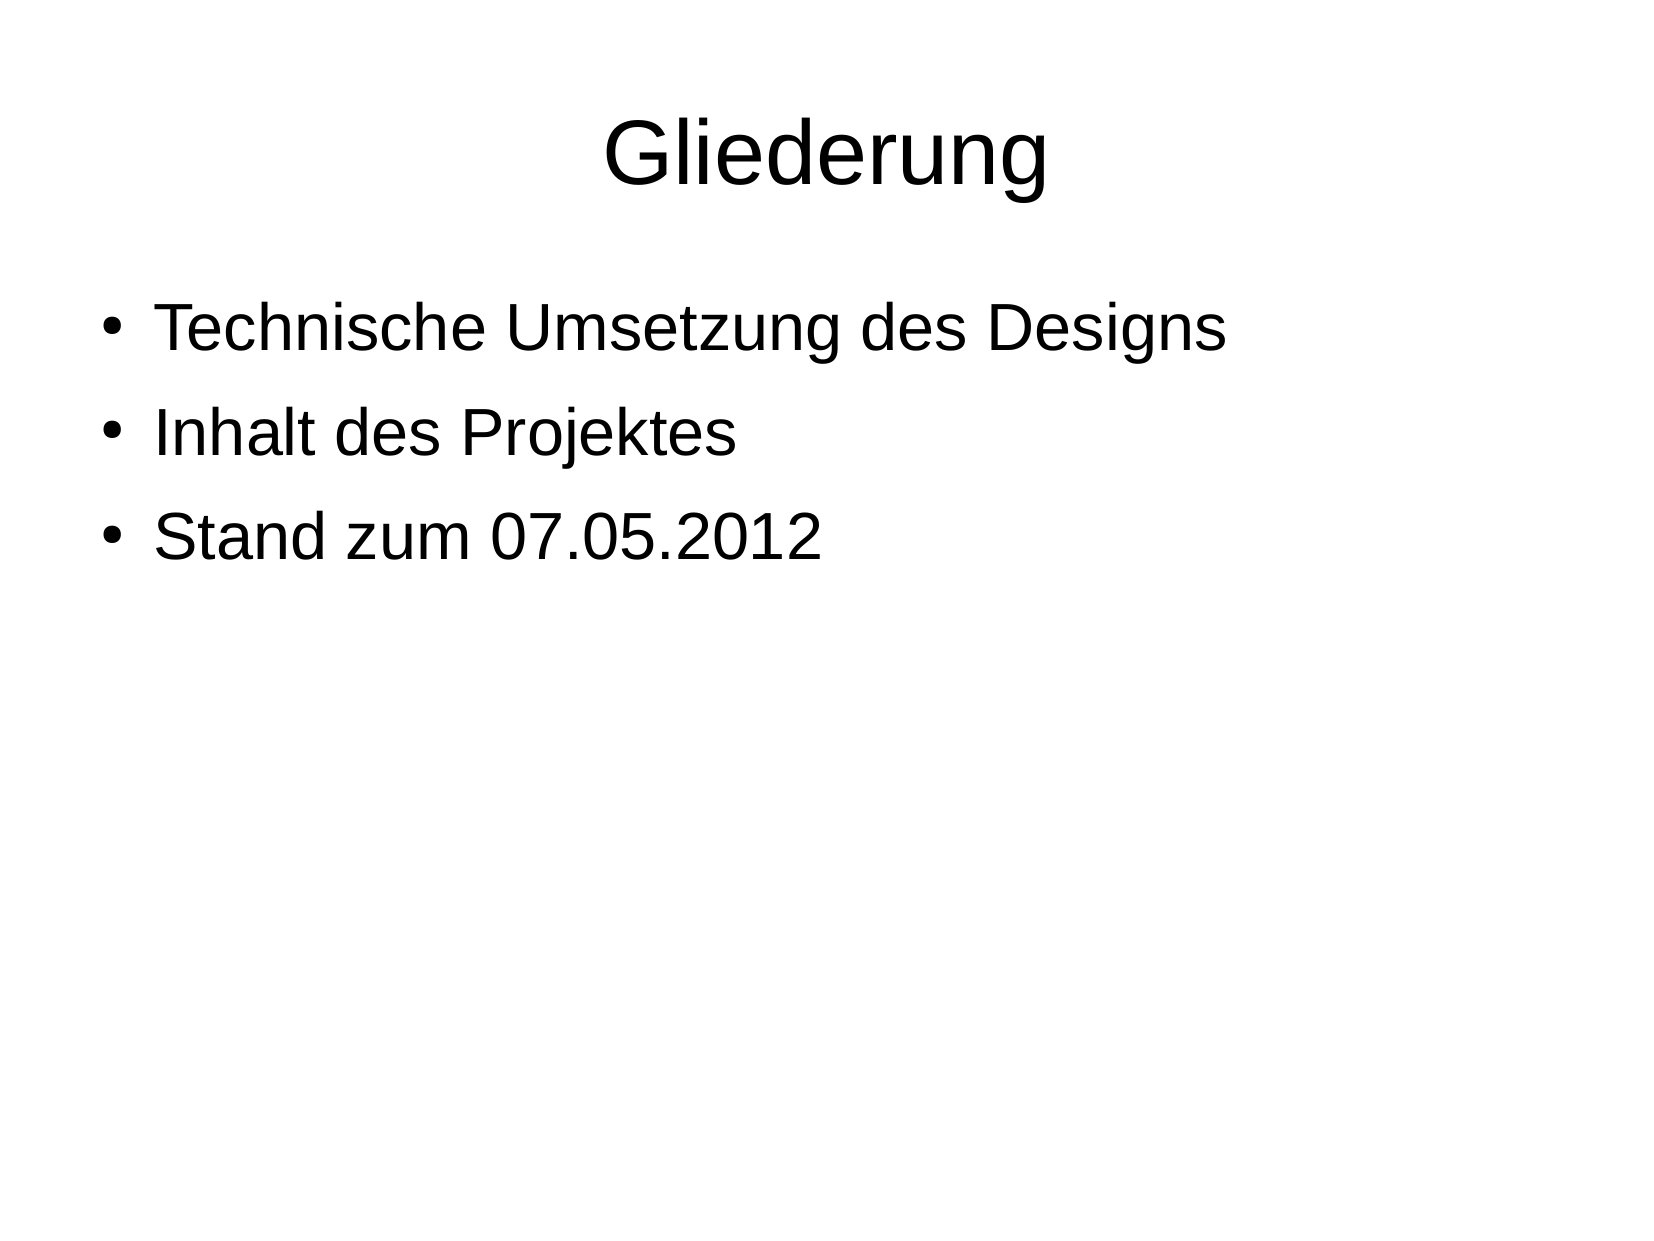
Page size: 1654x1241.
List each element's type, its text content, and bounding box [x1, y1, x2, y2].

title Gliederung [82, 49, 1571, 257]
list Technische Umsetzung des Designs Inhalt des Projektes Stand zum 07.05.2012 [82, 290, 1538, 1010]
